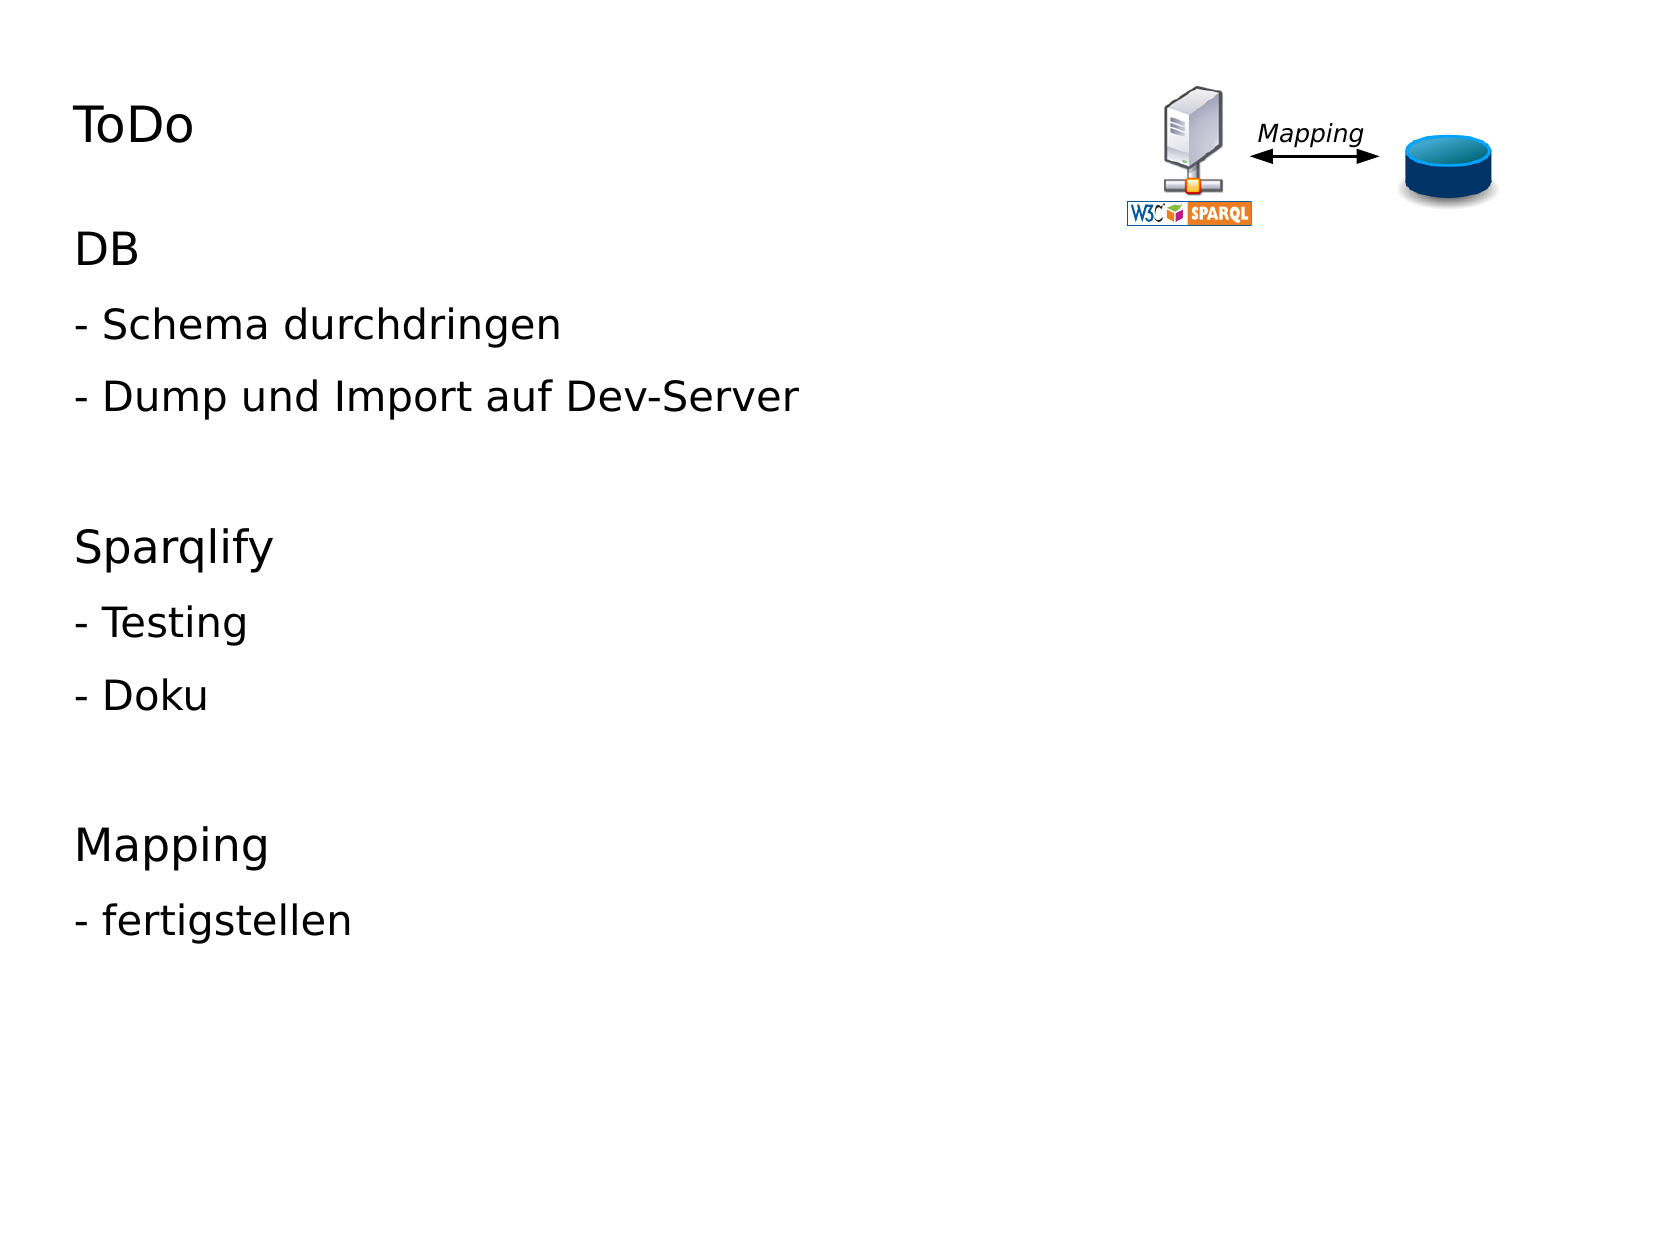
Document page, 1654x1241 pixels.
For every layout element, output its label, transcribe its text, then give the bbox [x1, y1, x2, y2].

picture [1398, 116, 1500, 218]
picture [1127, 201, 1252, 226]
text_box ToDo [59, 59, 1583, 133]
picture [1135, 82, 1250, 197]
text_box DB - Schema durchdringen - Dump und Import auf Dev-Server Sparqlify - Testing - Doku Mapping - fertigstellen [59, 189, 1583, 926]
text_box Mapping [1250, 112, 1396, 157]
